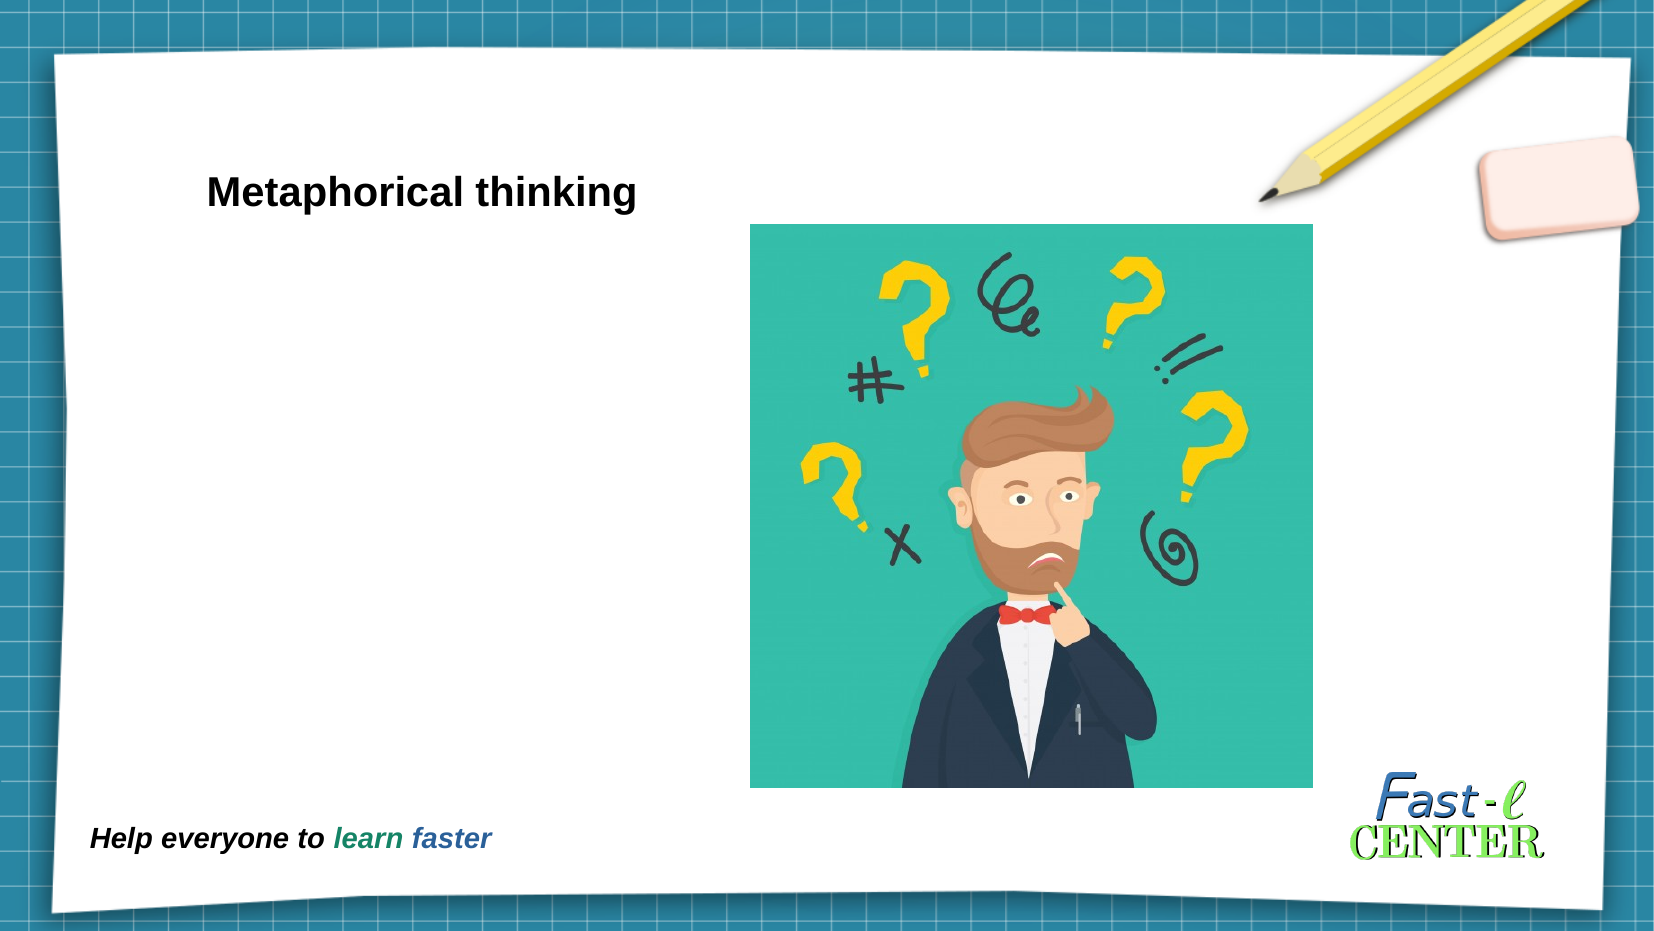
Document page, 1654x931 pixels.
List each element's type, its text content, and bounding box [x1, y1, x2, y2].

picture [0, 0, 1654, 931]
text_box Help everyone to learn faster [75, 814, 507, 863]
text_box Metaphorical thinking [191, 160, 676, 226]
